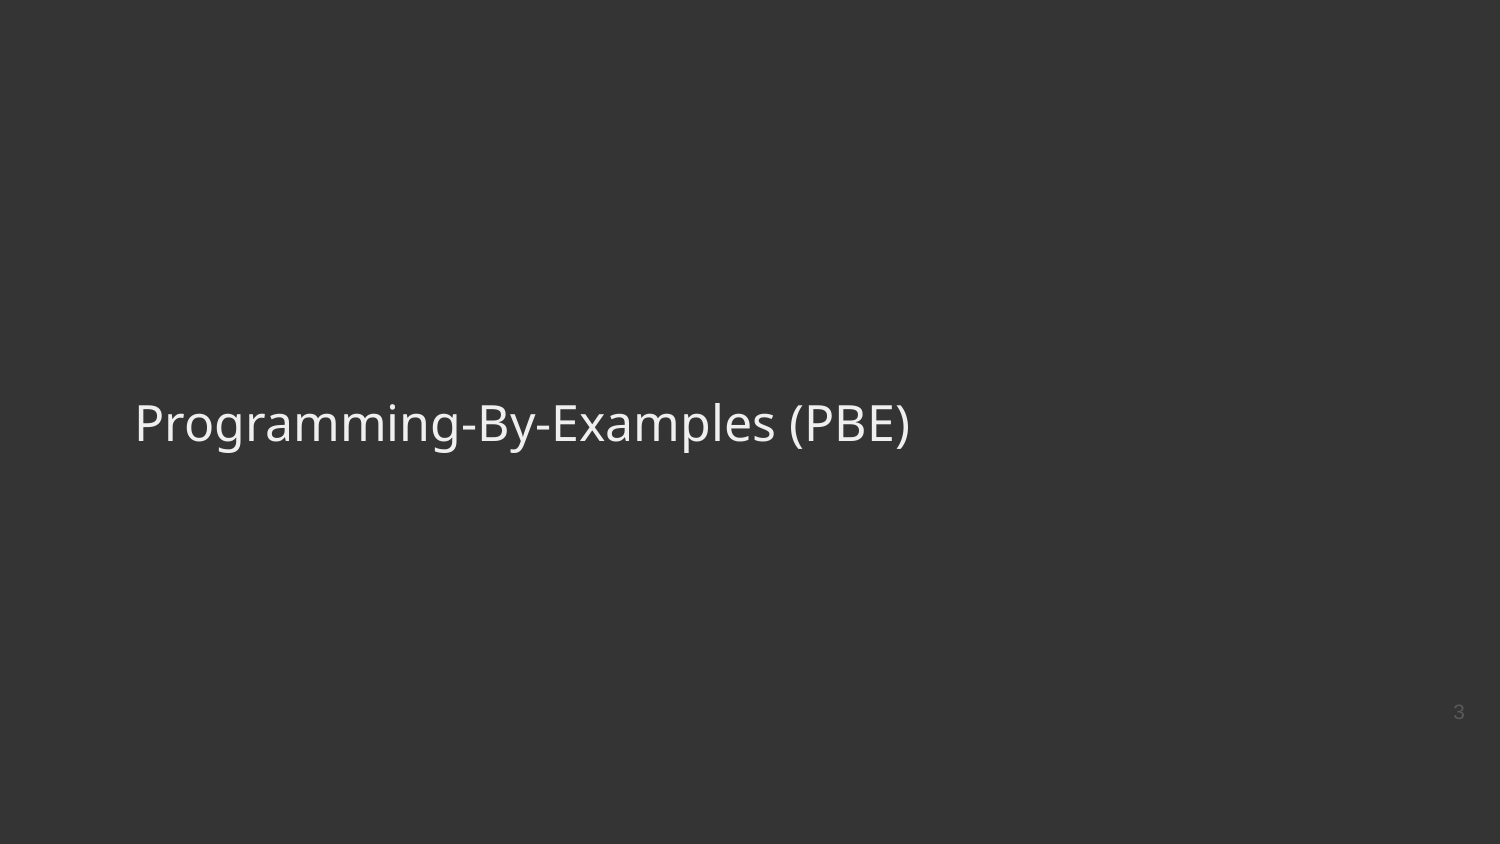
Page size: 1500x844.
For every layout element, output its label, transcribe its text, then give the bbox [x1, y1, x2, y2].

slide_number <number> [1389, 679, 1480, 744]
text_box Programming-By-Examples (PBE) [119, 376, 1381, 467]
